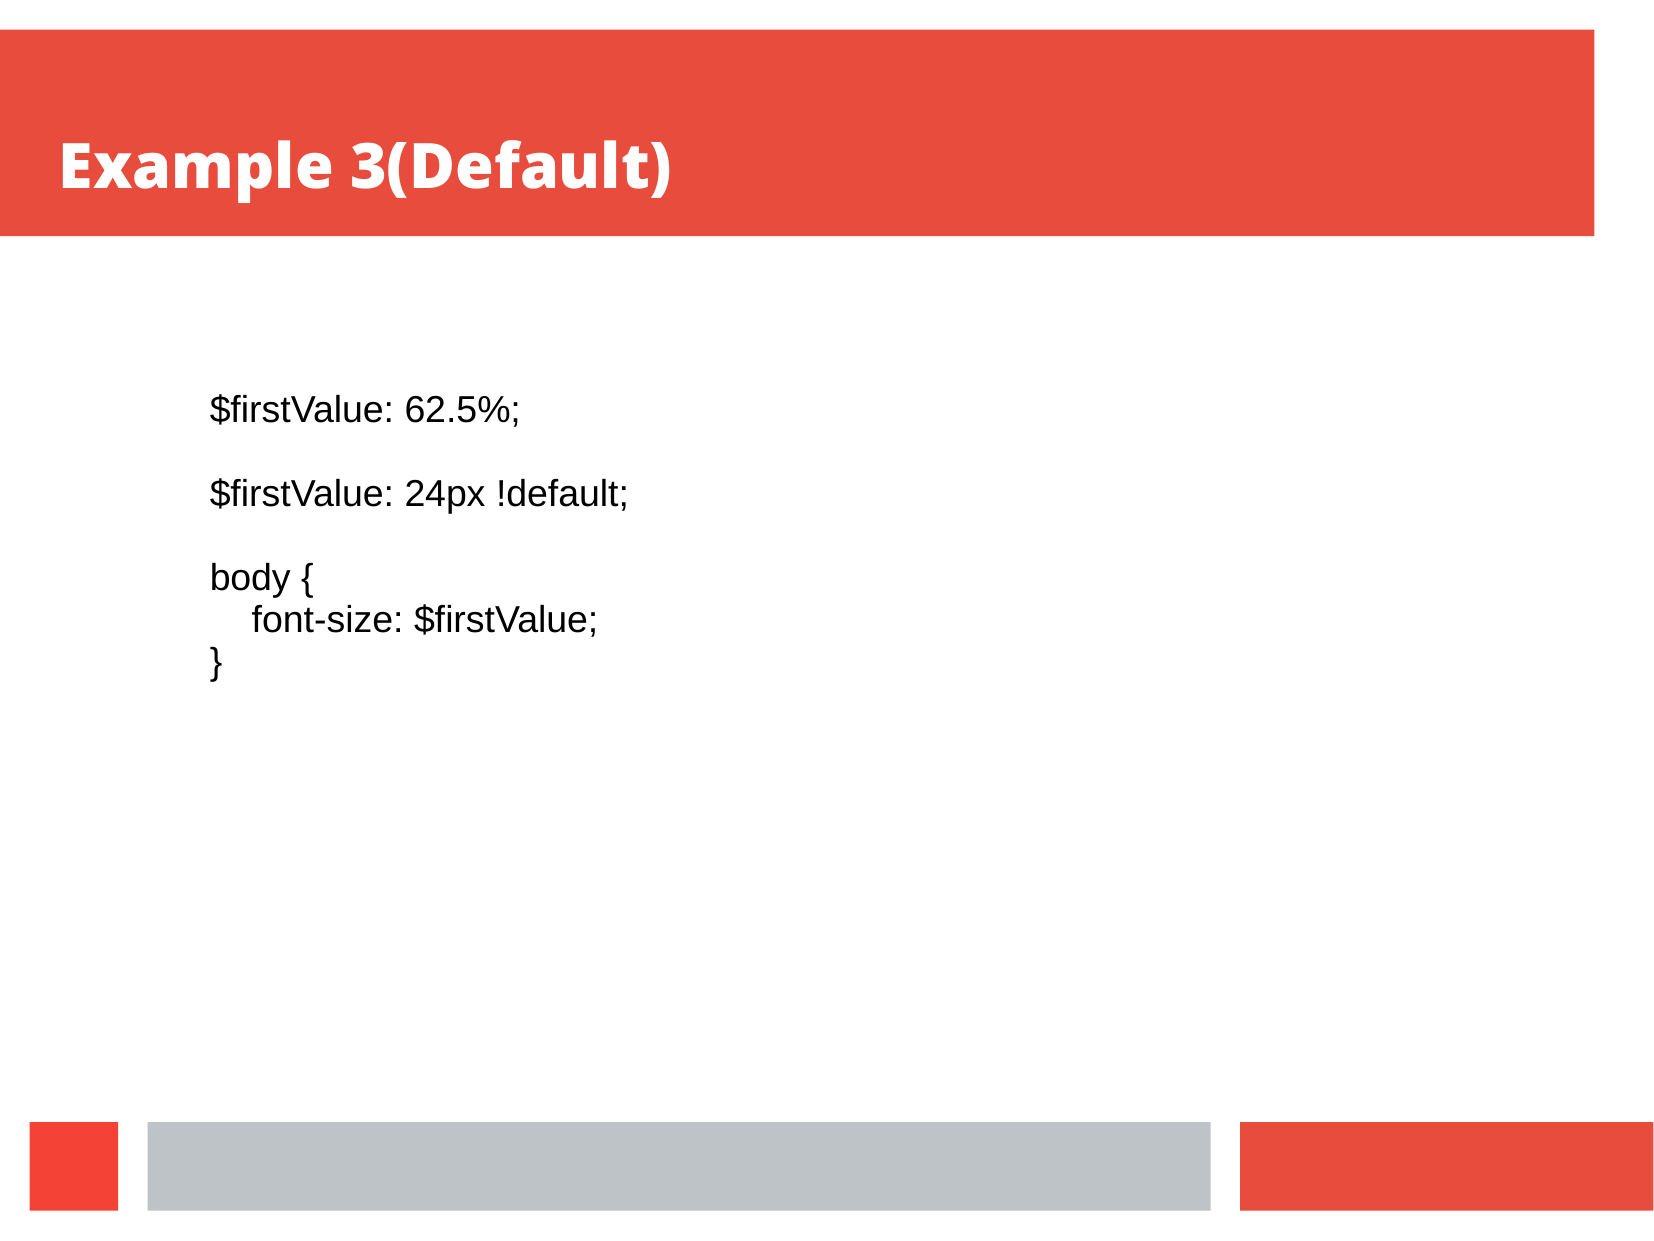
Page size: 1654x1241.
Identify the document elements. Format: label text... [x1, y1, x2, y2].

title Example 3(Default) [59, 59, 1595, 207]
text_box $firstValue: 62.5%; $firstValue: 24px !default; body { font-size: $firstValue; } [195, 381, 1426, 691]
